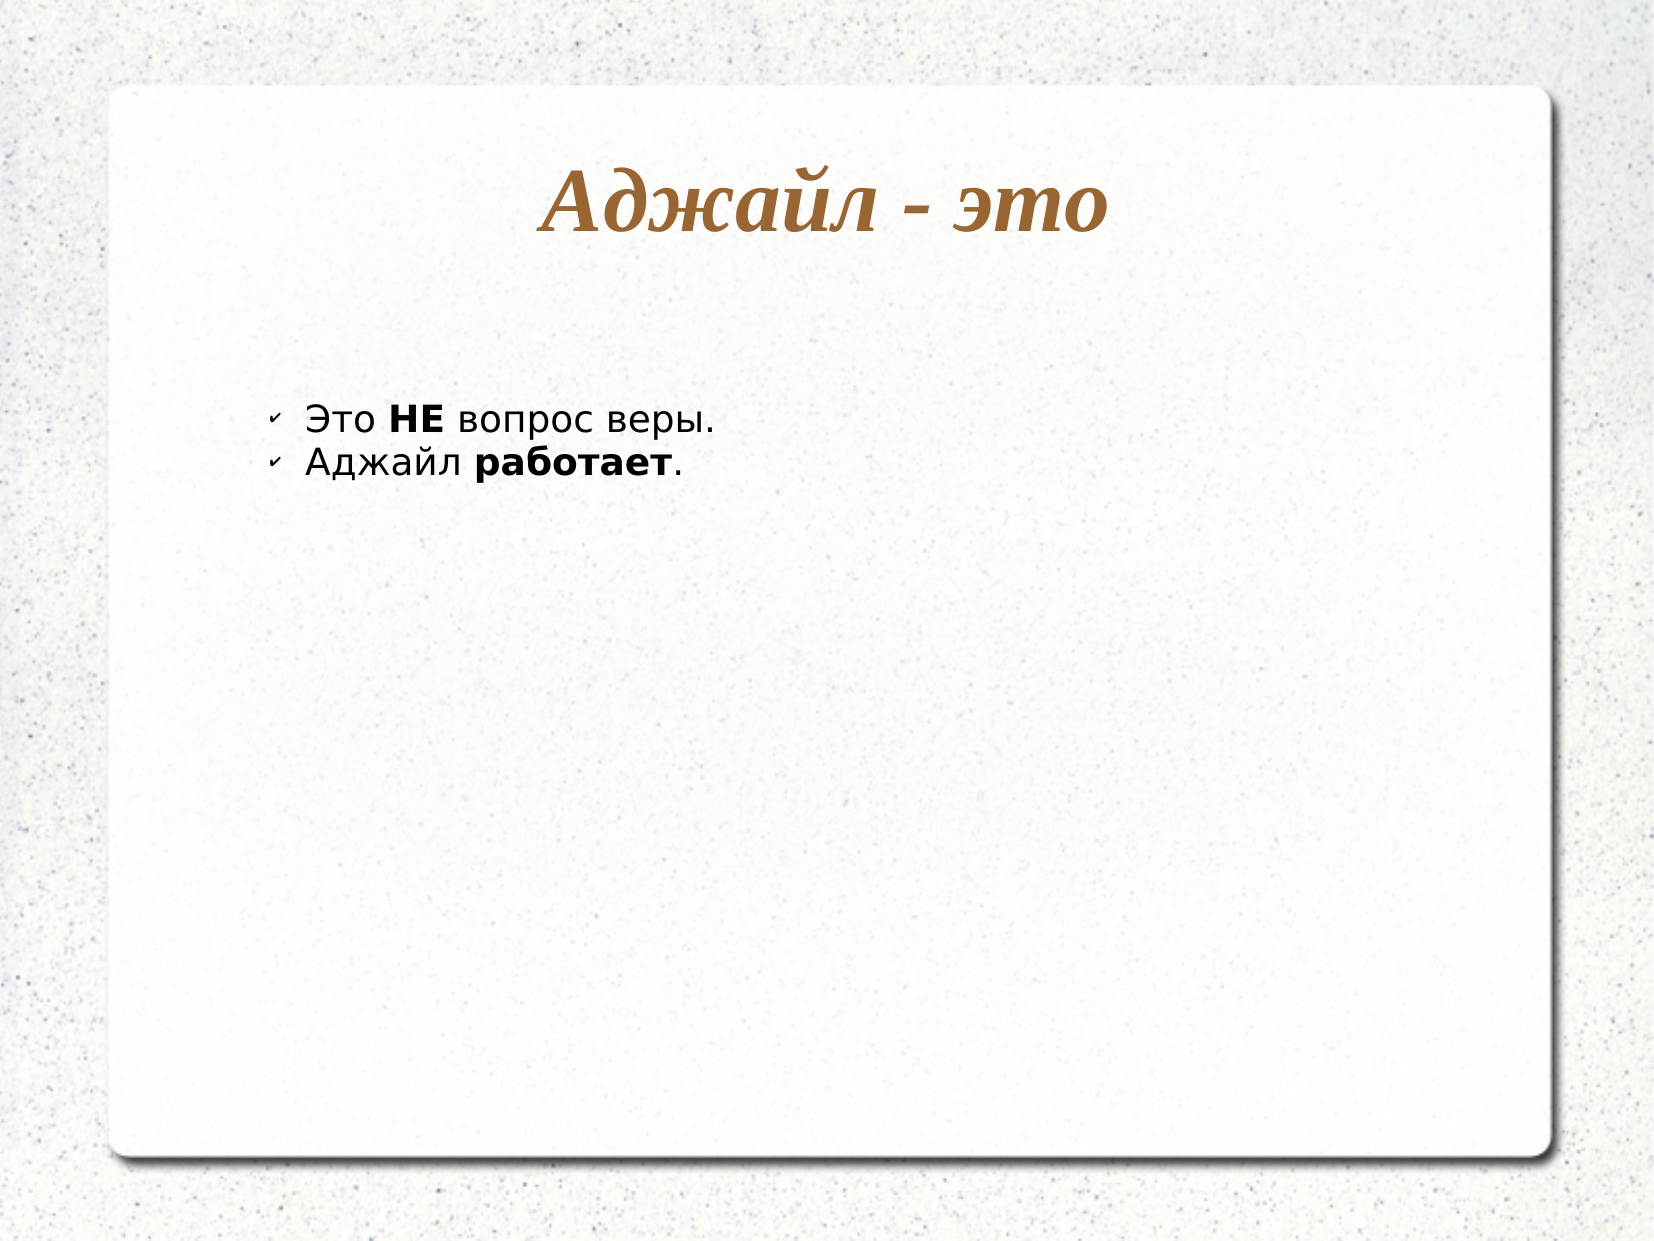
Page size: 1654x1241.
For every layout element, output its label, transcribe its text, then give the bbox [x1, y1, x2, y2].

text_box Это НЕ вопрос веры. Аджайл работает. [255, 390, 732, 492]
title Аджайл - это [118, 96, 1536, 304]
picture [0, 0, 1654, 1241]
